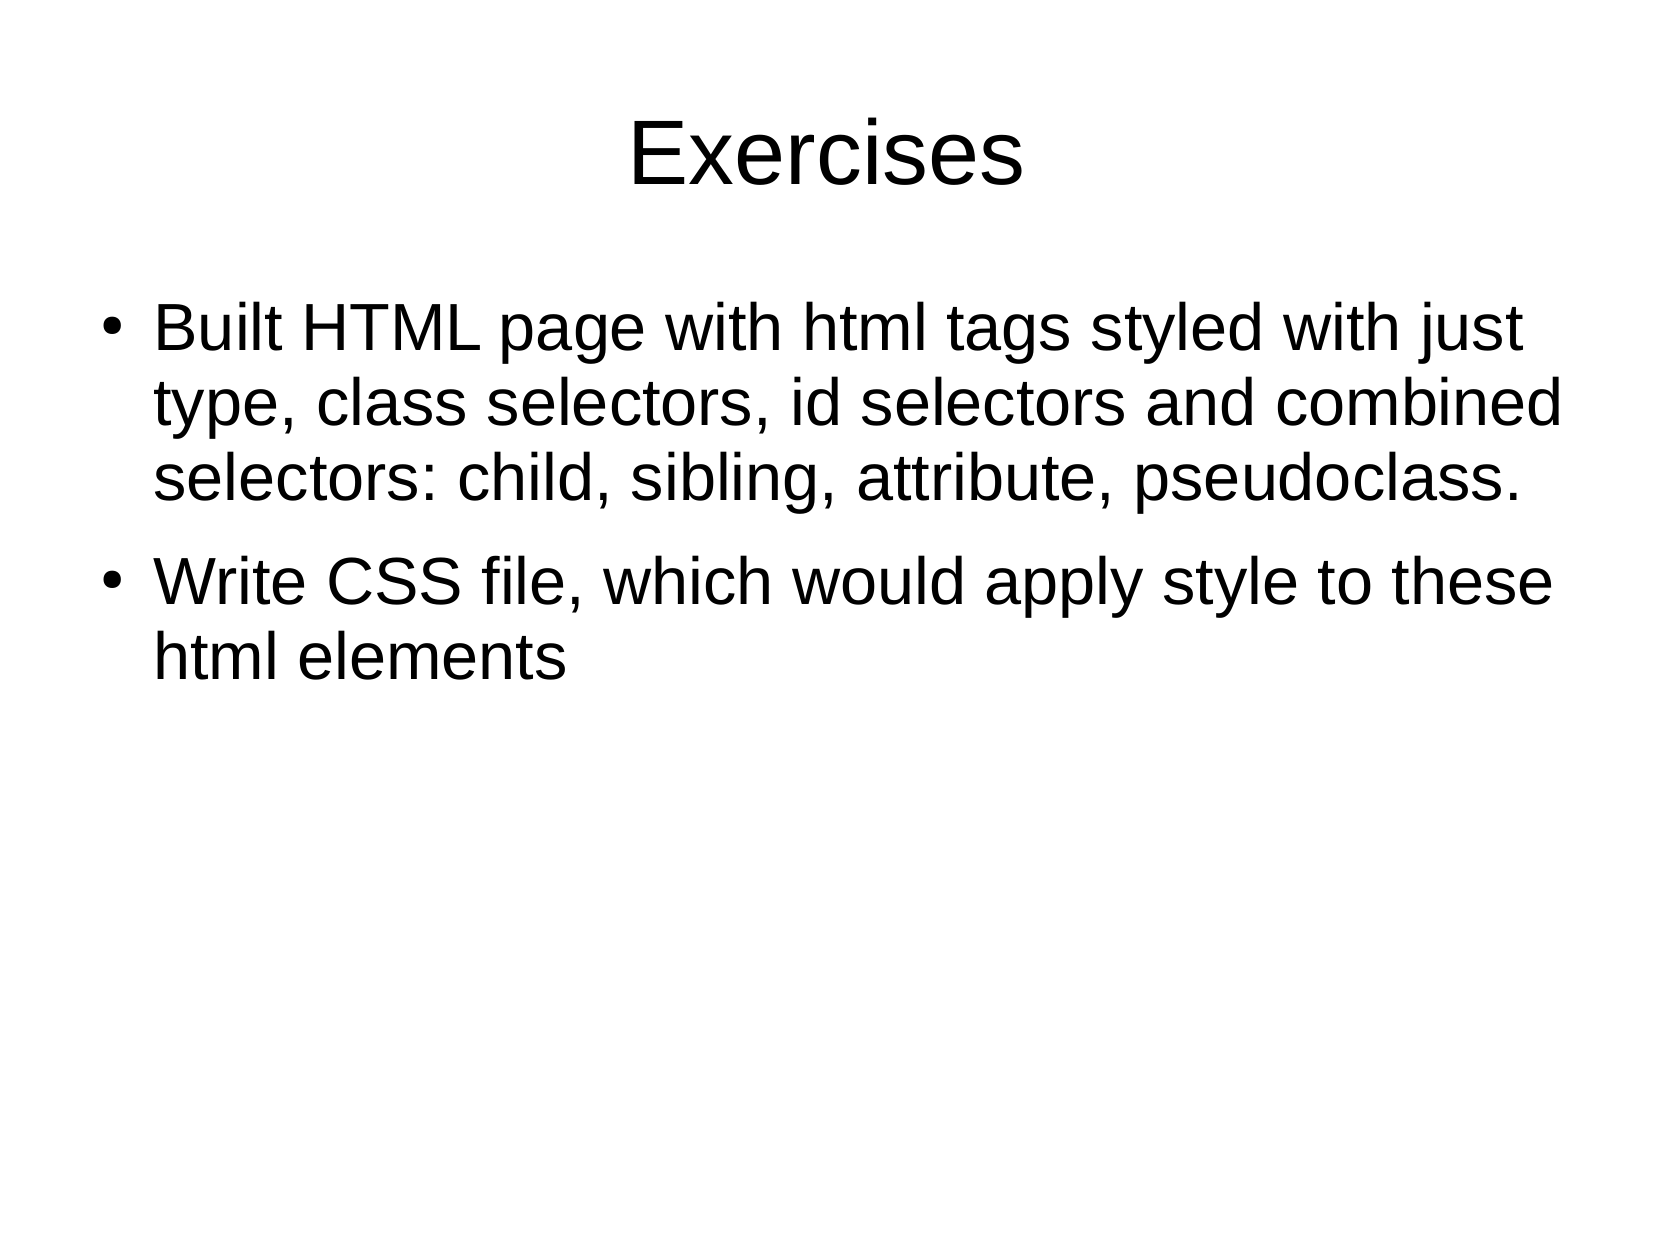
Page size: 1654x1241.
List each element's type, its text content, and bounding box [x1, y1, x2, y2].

title Exercises [82, 49, 1571, 257]
list Built HTML page with html tags styled with just type, class selectors, id selectors and combined selectors: child, sibling, attribute, pseudoclass. Write CSS file, which would apply style to these html elements [82, 290, 1571, 1010]
